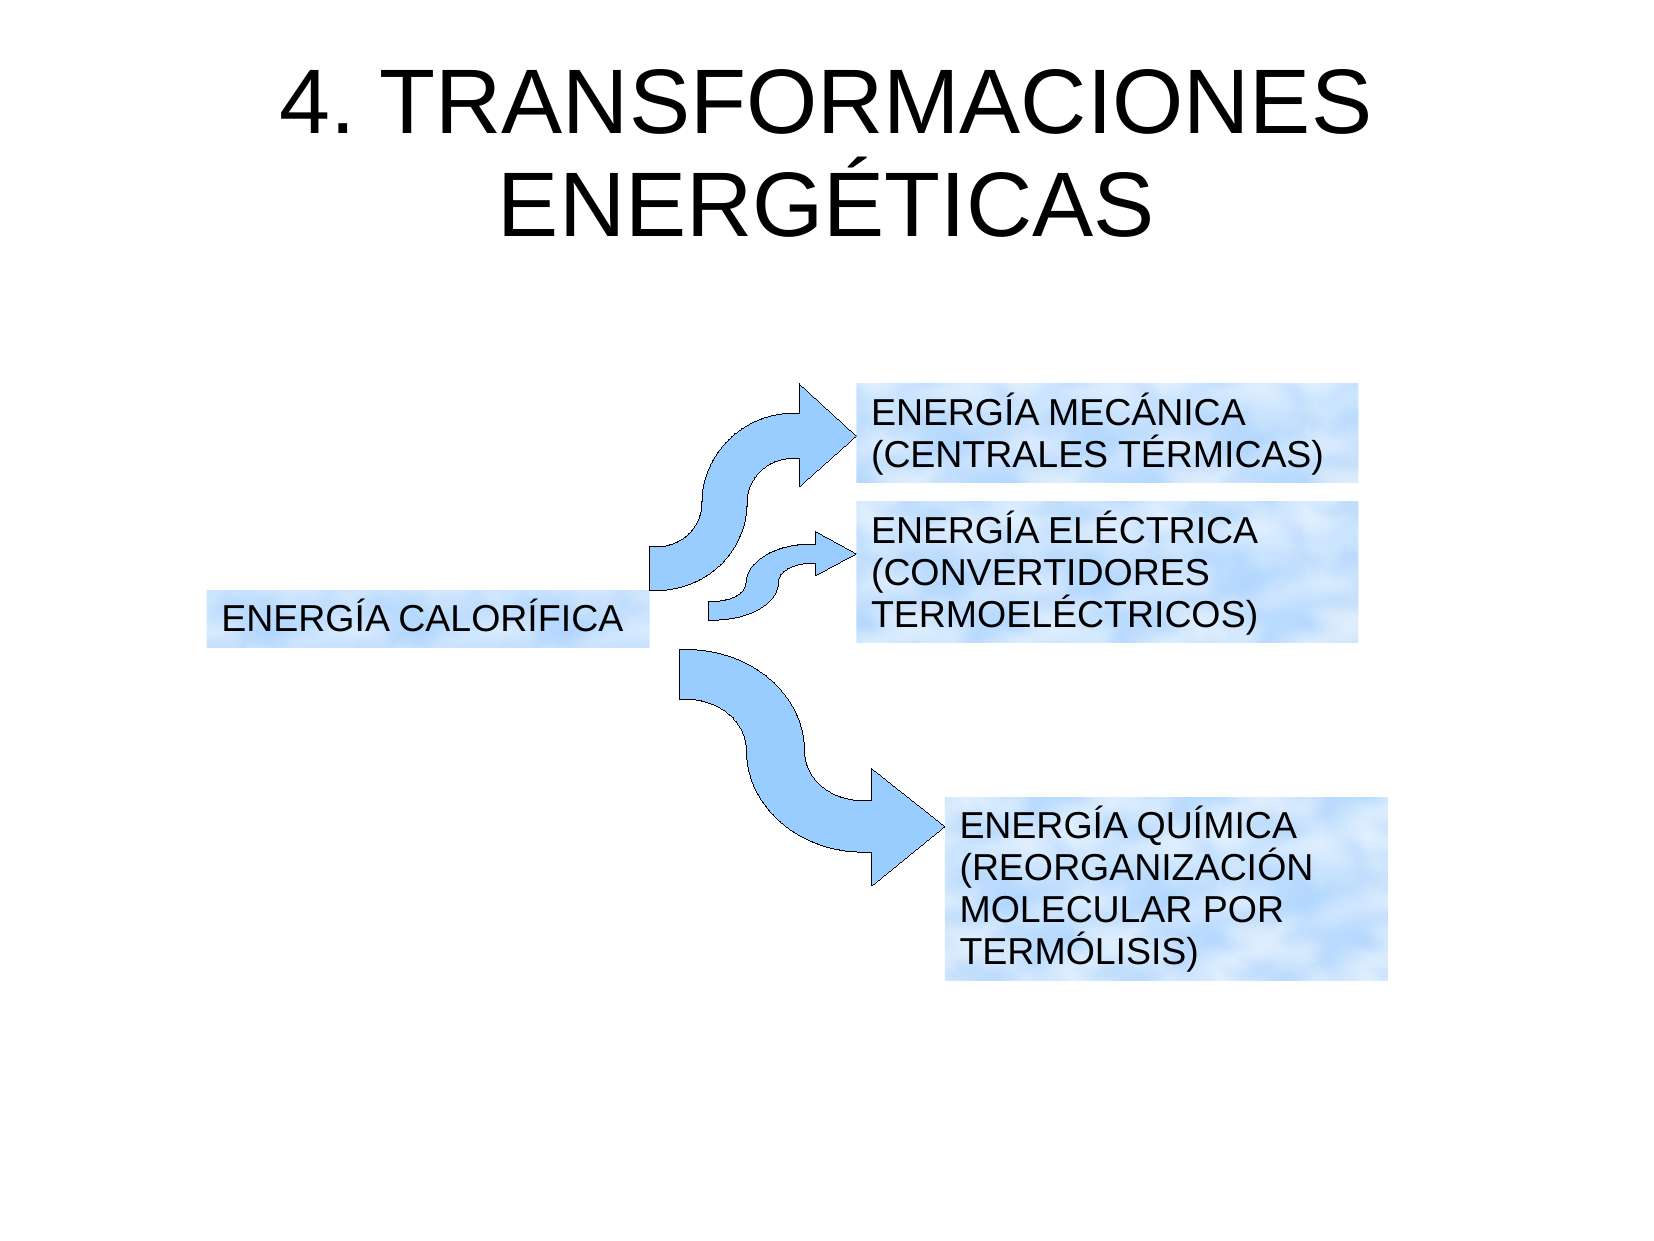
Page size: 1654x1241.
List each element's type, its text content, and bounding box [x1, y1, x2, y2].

text_box [679, 649, 945, 886]
text_box [649, 383, 856, 591]
text_box ENERGÍA MECÁNICA (CENTRALES TÉRMICAS) [856, 383, 1359, 483]
title 4. TRANSFORMACIONES ENERGÉTICAS [82, 49, 1571, 257]
text_box [708, 531, 856, 621]
text_box ENERGÍA QUÍMICA (REORGANIZACIÓN MOLECULAR POR TERMÓLISIS) [944, 797, 1388, 981]
text_box ENERGÍA CALORÍFICA [206, 590, 650, 648]
text_box ENERGÍA ELÉCTRICA (CONVERTIDORES TERMOELÉCTRICOS) [856, 501, 1359, 643]
